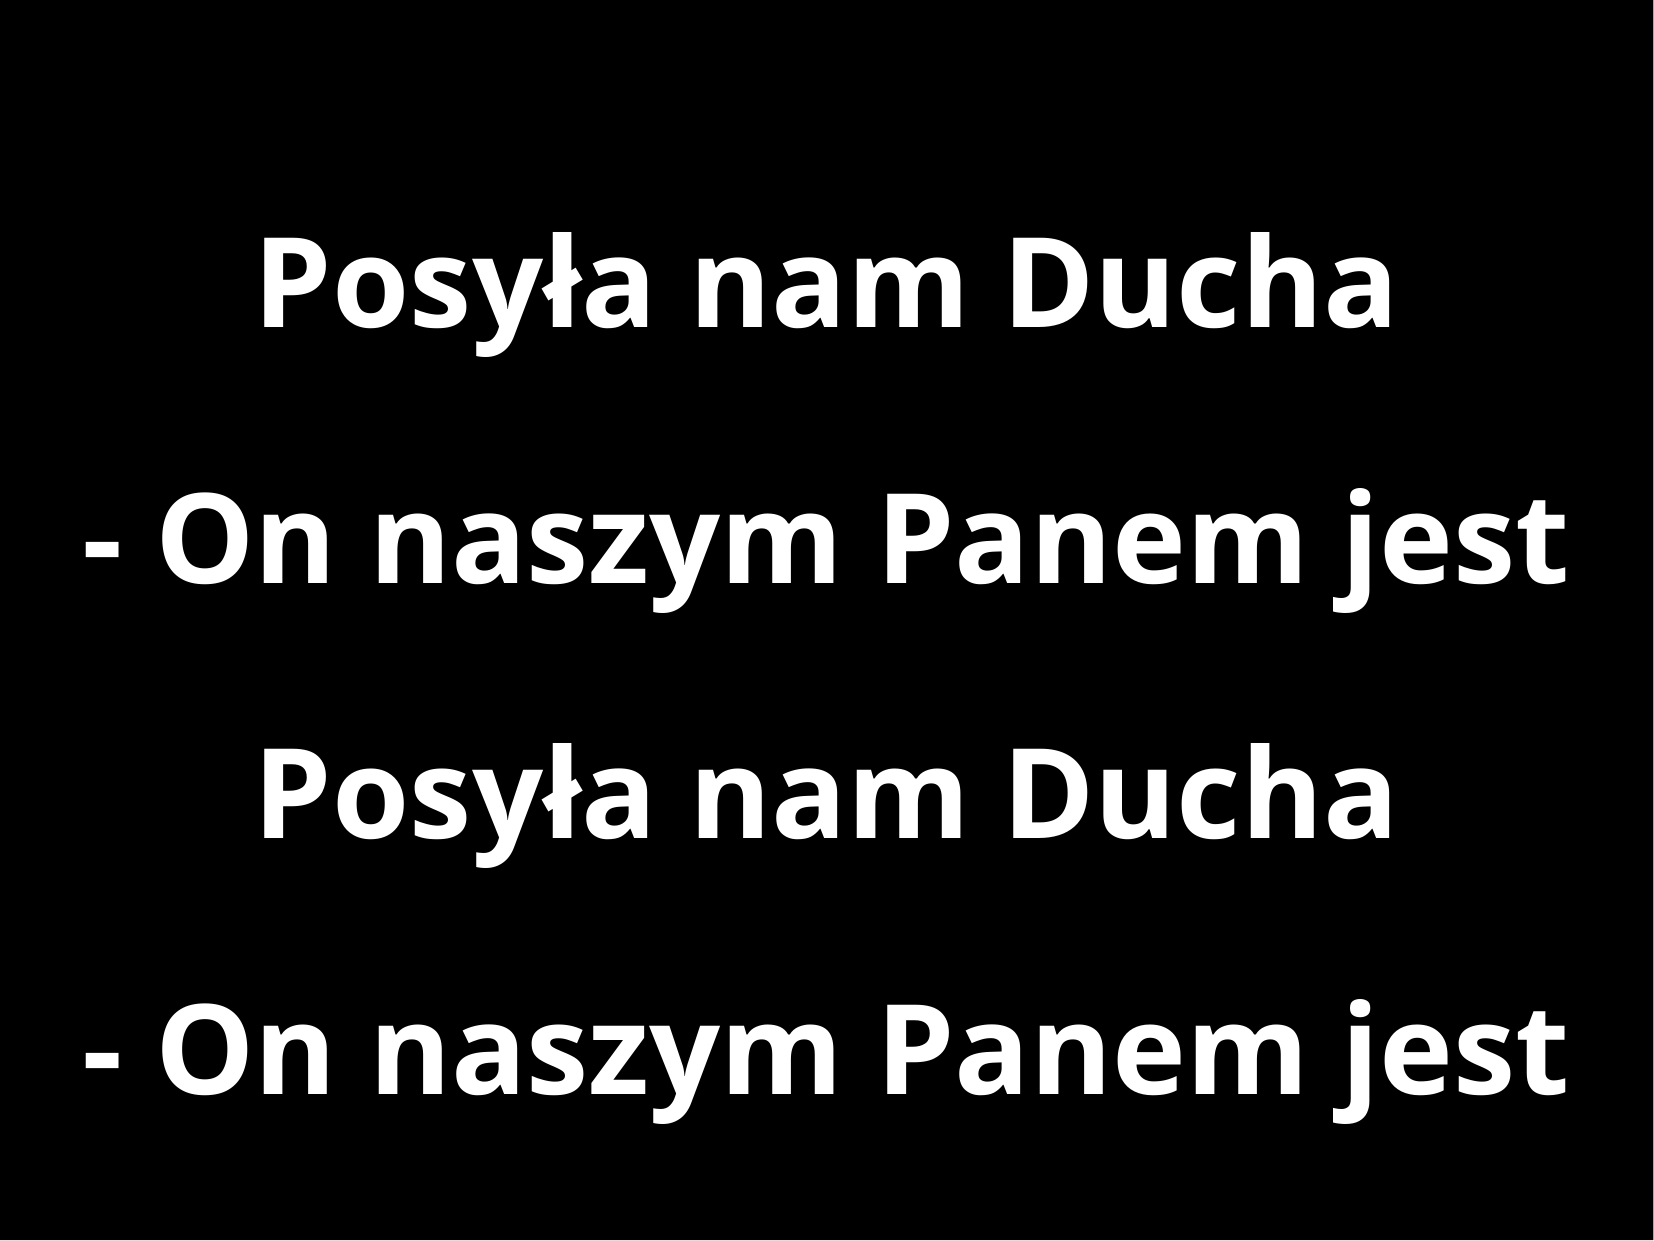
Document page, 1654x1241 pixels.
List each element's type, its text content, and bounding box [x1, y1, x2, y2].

title Posyła nam Ducha - On naszym Panem jest Posyła nam Ducha - On naszym Panem jest [0, 0, 1654, 1241]
